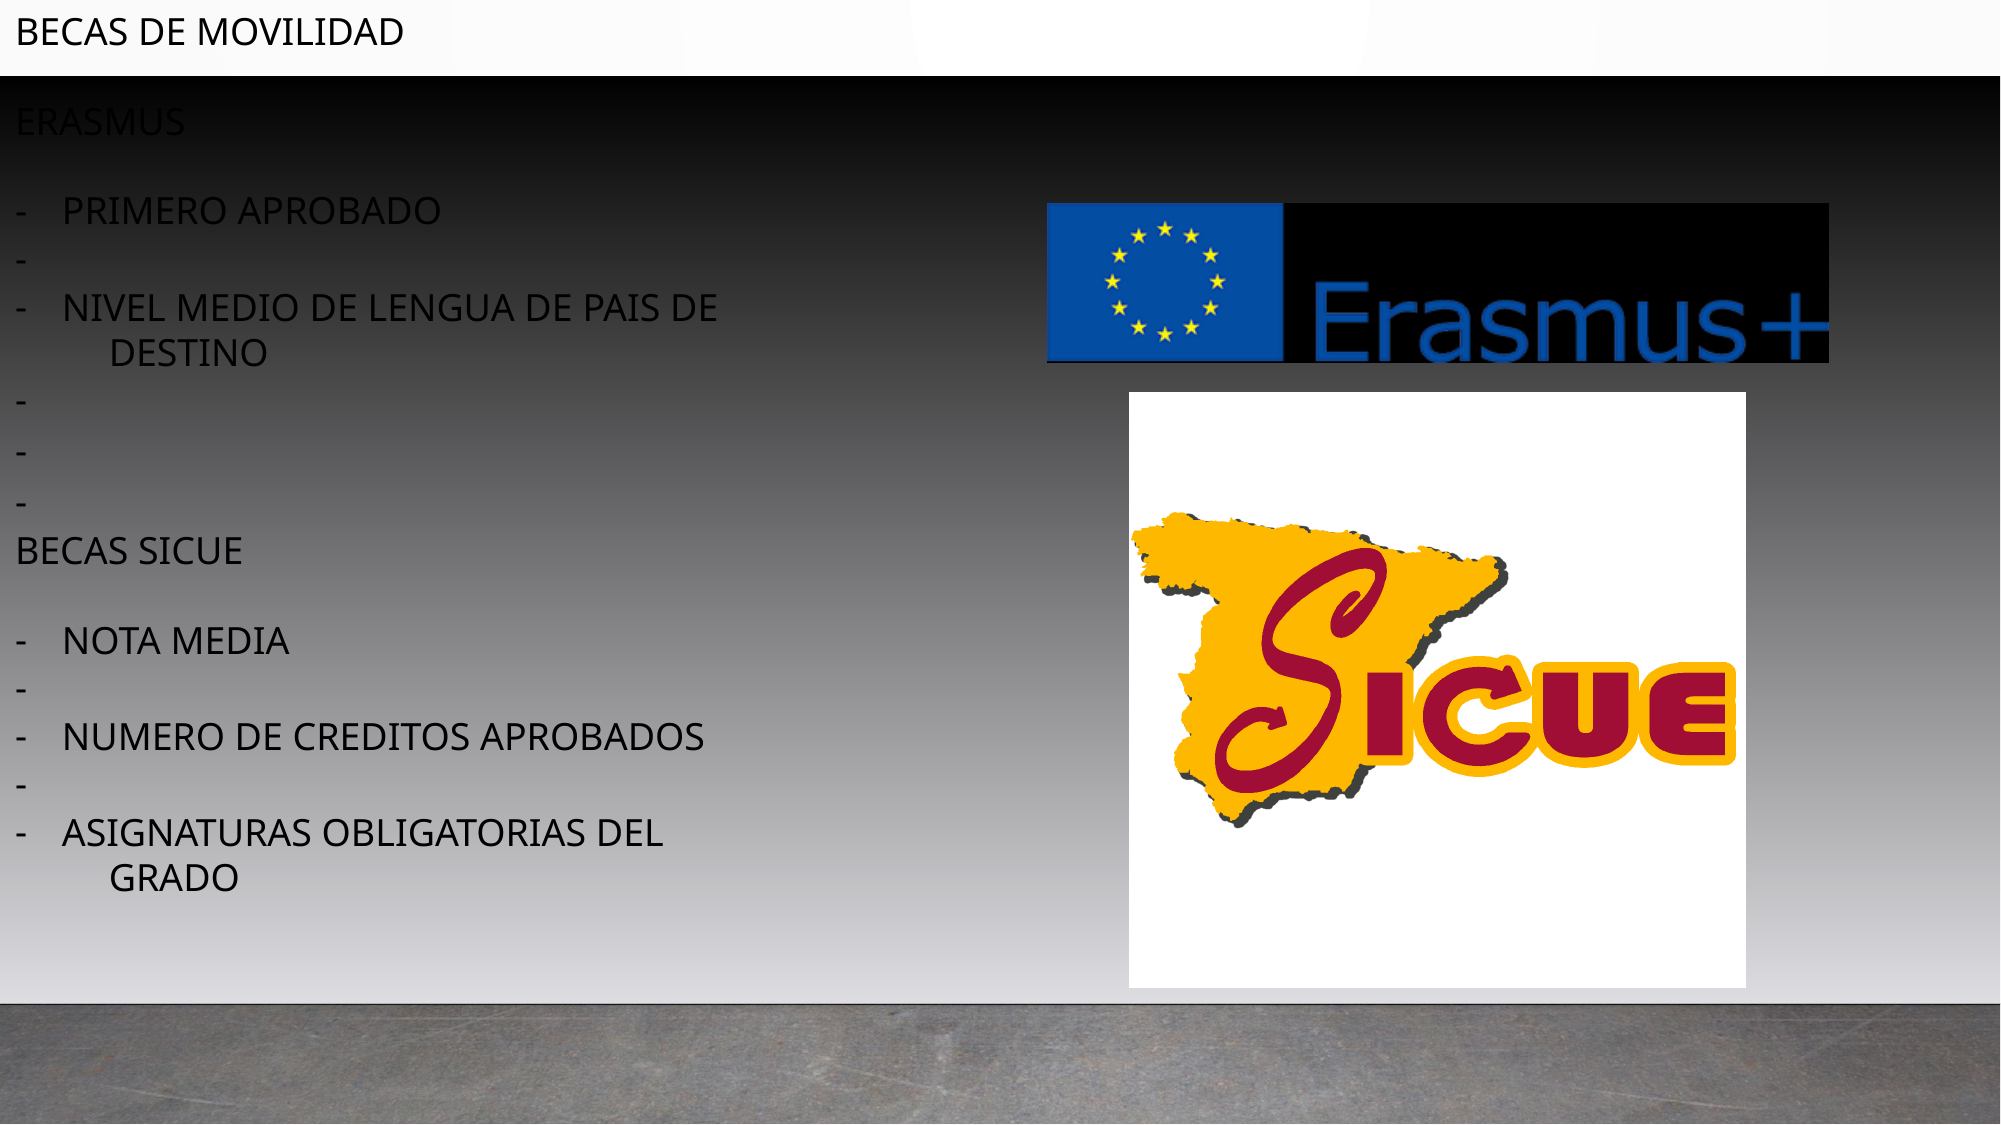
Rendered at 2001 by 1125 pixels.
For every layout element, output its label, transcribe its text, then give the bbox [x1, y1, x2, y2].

picture [1129, 392, 1746, 988]
text_box BECAS DE MOVILIDAD ERASMUS PRIMERO APROBADO NIVEL MEDIO DE LENGUA DE PAIS DE DESTINO BECAS SICUE NOTA MEDIA NUMERO DE CREDITOS APROBADOS ASIGNATURAS OBLIGATORIAS DEL GRADO [0, 0, 799, 879]
picture [1047, 203, 1829, 363]
